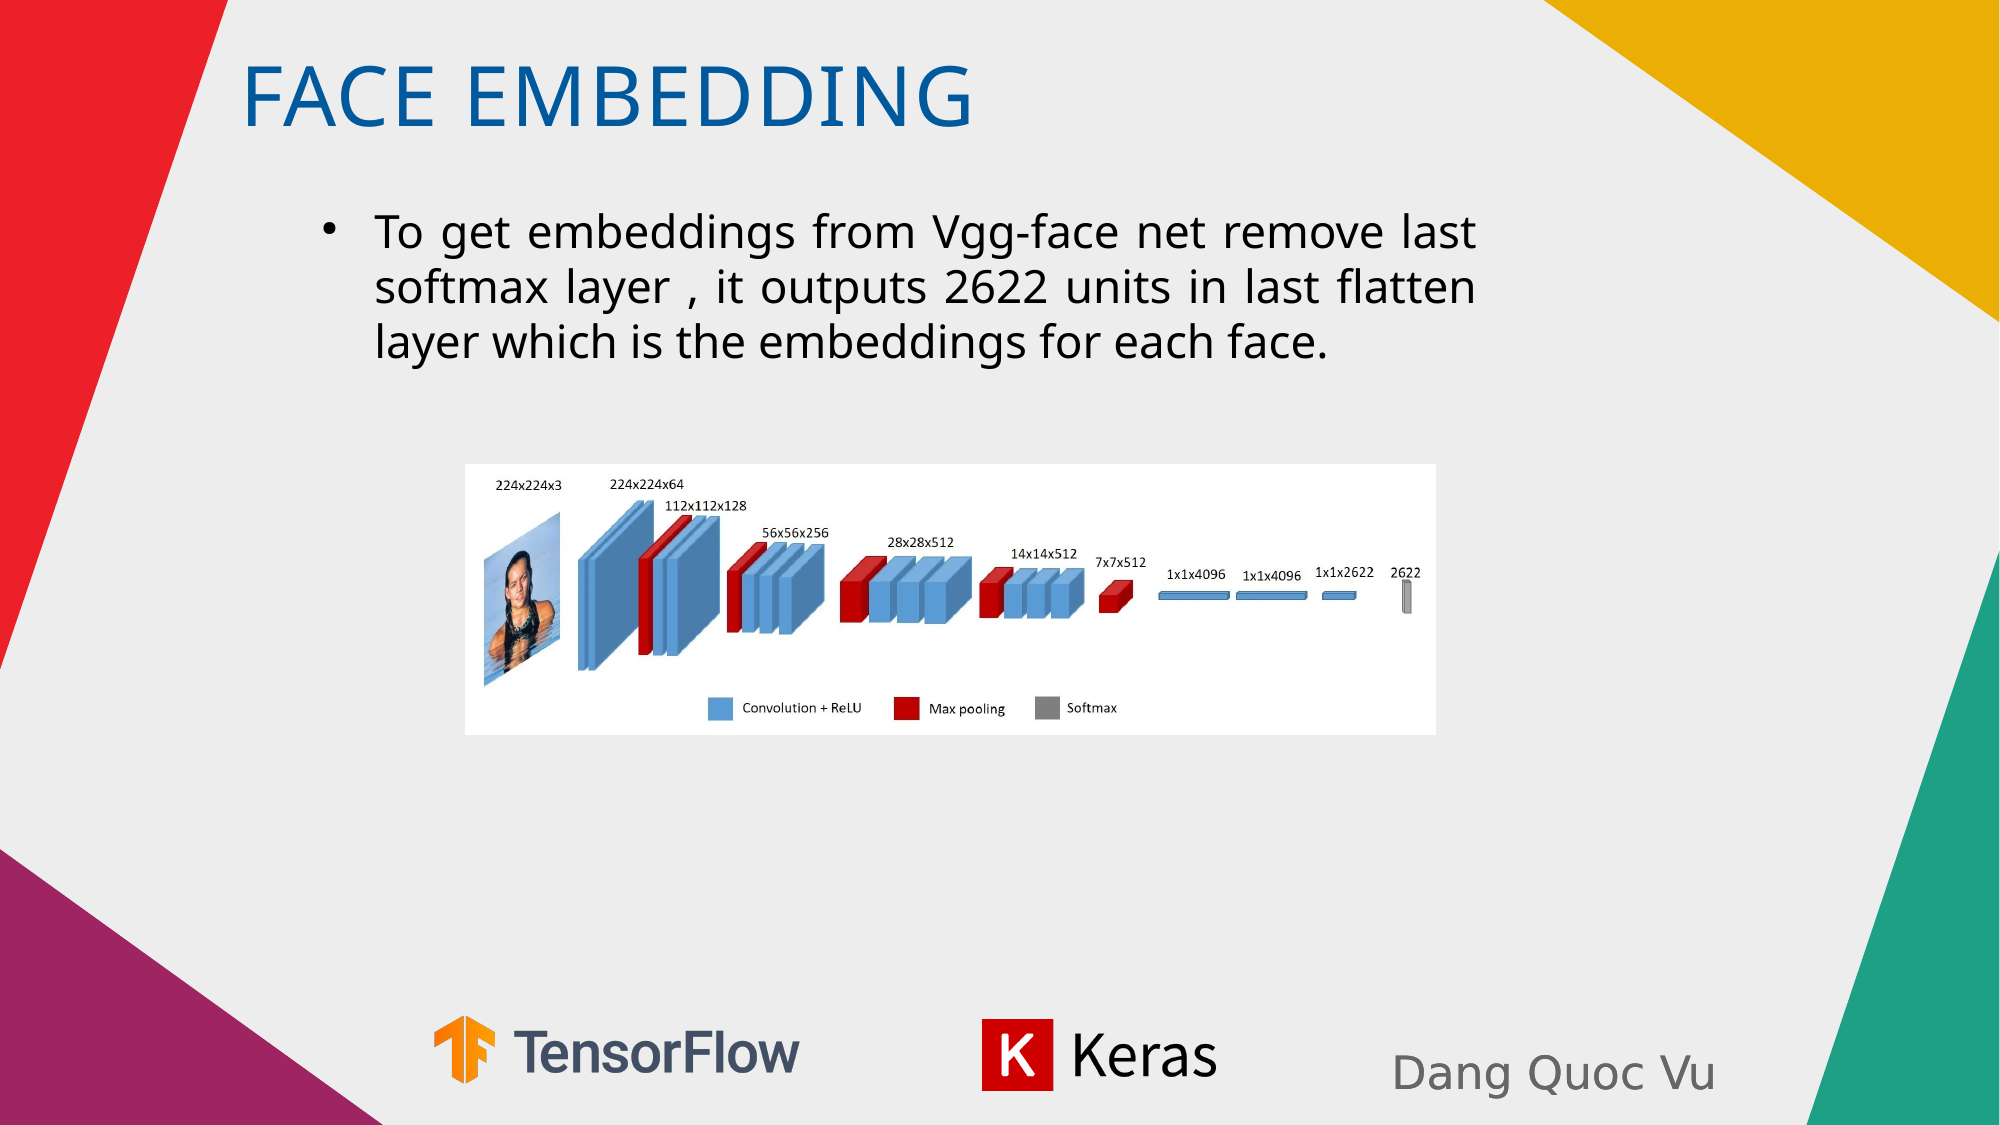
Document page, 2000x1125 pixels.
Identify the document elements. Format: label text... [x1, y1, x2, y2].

picture [982, 1019, 1216, 1091]
text_box Dang Quoc Vu [1308, 1032, 1801, 1111]
picture [465, 464, 1436, 736]
list To get embeddings from Vgg-face net remove last softmax layer , it outputs 2622 units in last flatten layer which is the embeddings for each face. [295, 195, 1486, 856]
picture [393, 974, 841, 1125]
title Face embedding [225, 0, 1820, 225]
